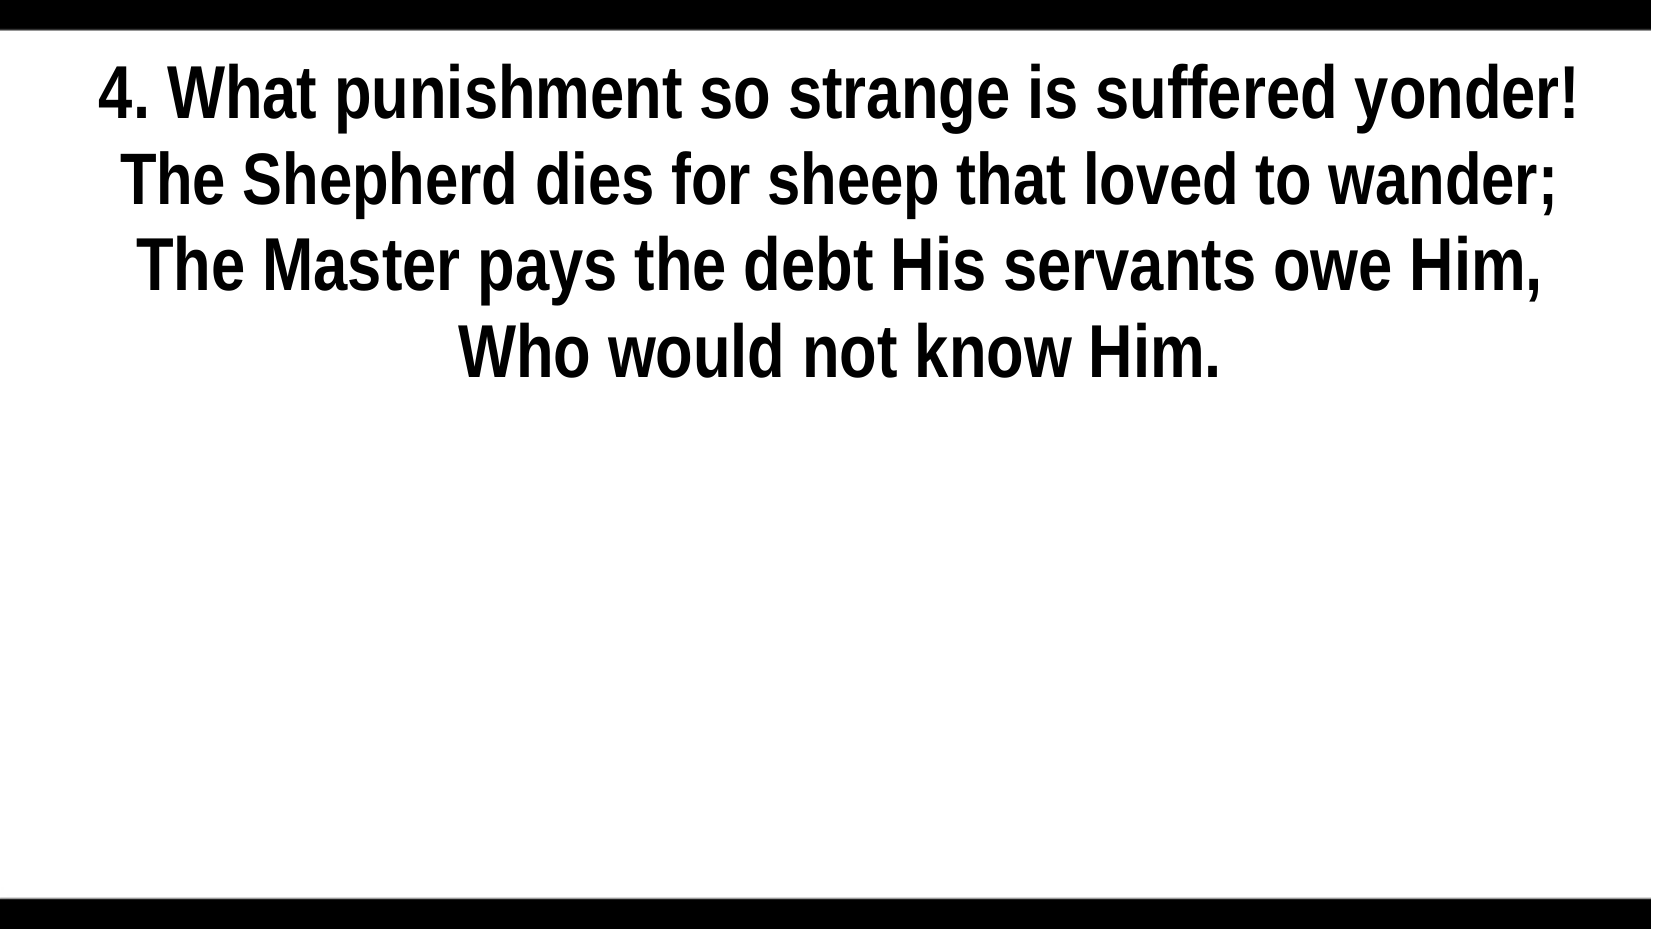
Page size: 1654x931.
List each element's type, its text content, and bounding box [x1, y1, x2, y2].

text_box 4. What punishment so strange is suffered yonder! The Shepherd dies for sheep that loved to wander; The Master pays the debt His servants owe Him, Who would not know Him. [60, 40, 1621, 421]
picture [0, 0, 1651, 929]
